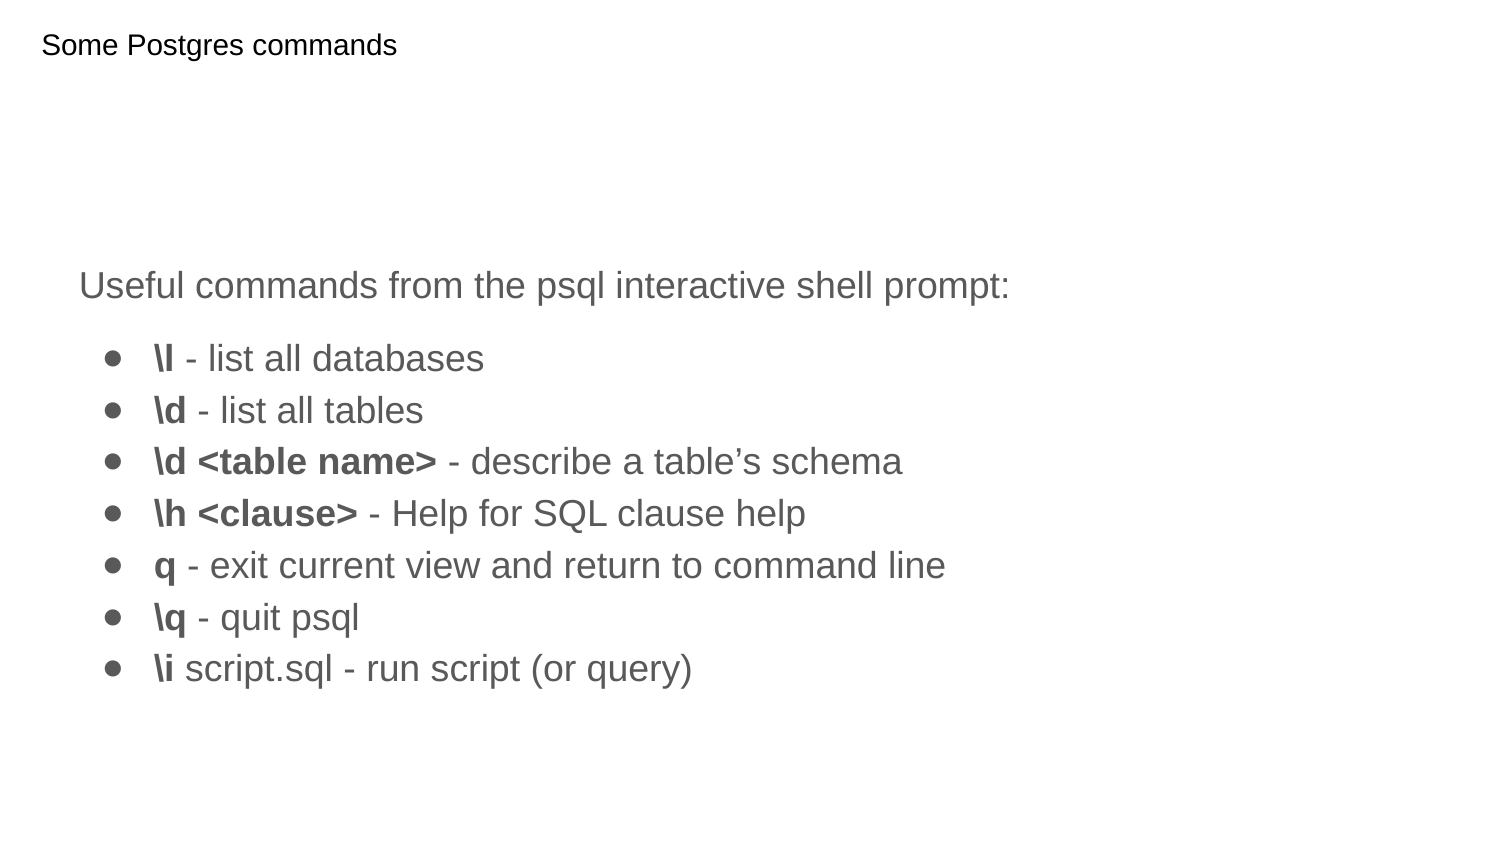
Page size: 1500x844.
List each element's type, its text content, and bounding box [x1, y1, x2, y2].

list Useful commands from the psql interactive shell prompt: \l - list all databases \d - list all tables \d <table name> - describe a table’s schema \h <clause> - Help for SQL clause help q - exit current view and return to command line \q - quit psql \i script.sql - run script (or query) [63, 239, 1462, 798]
title Some Postgres commands [26, 10, 1487, 113]
